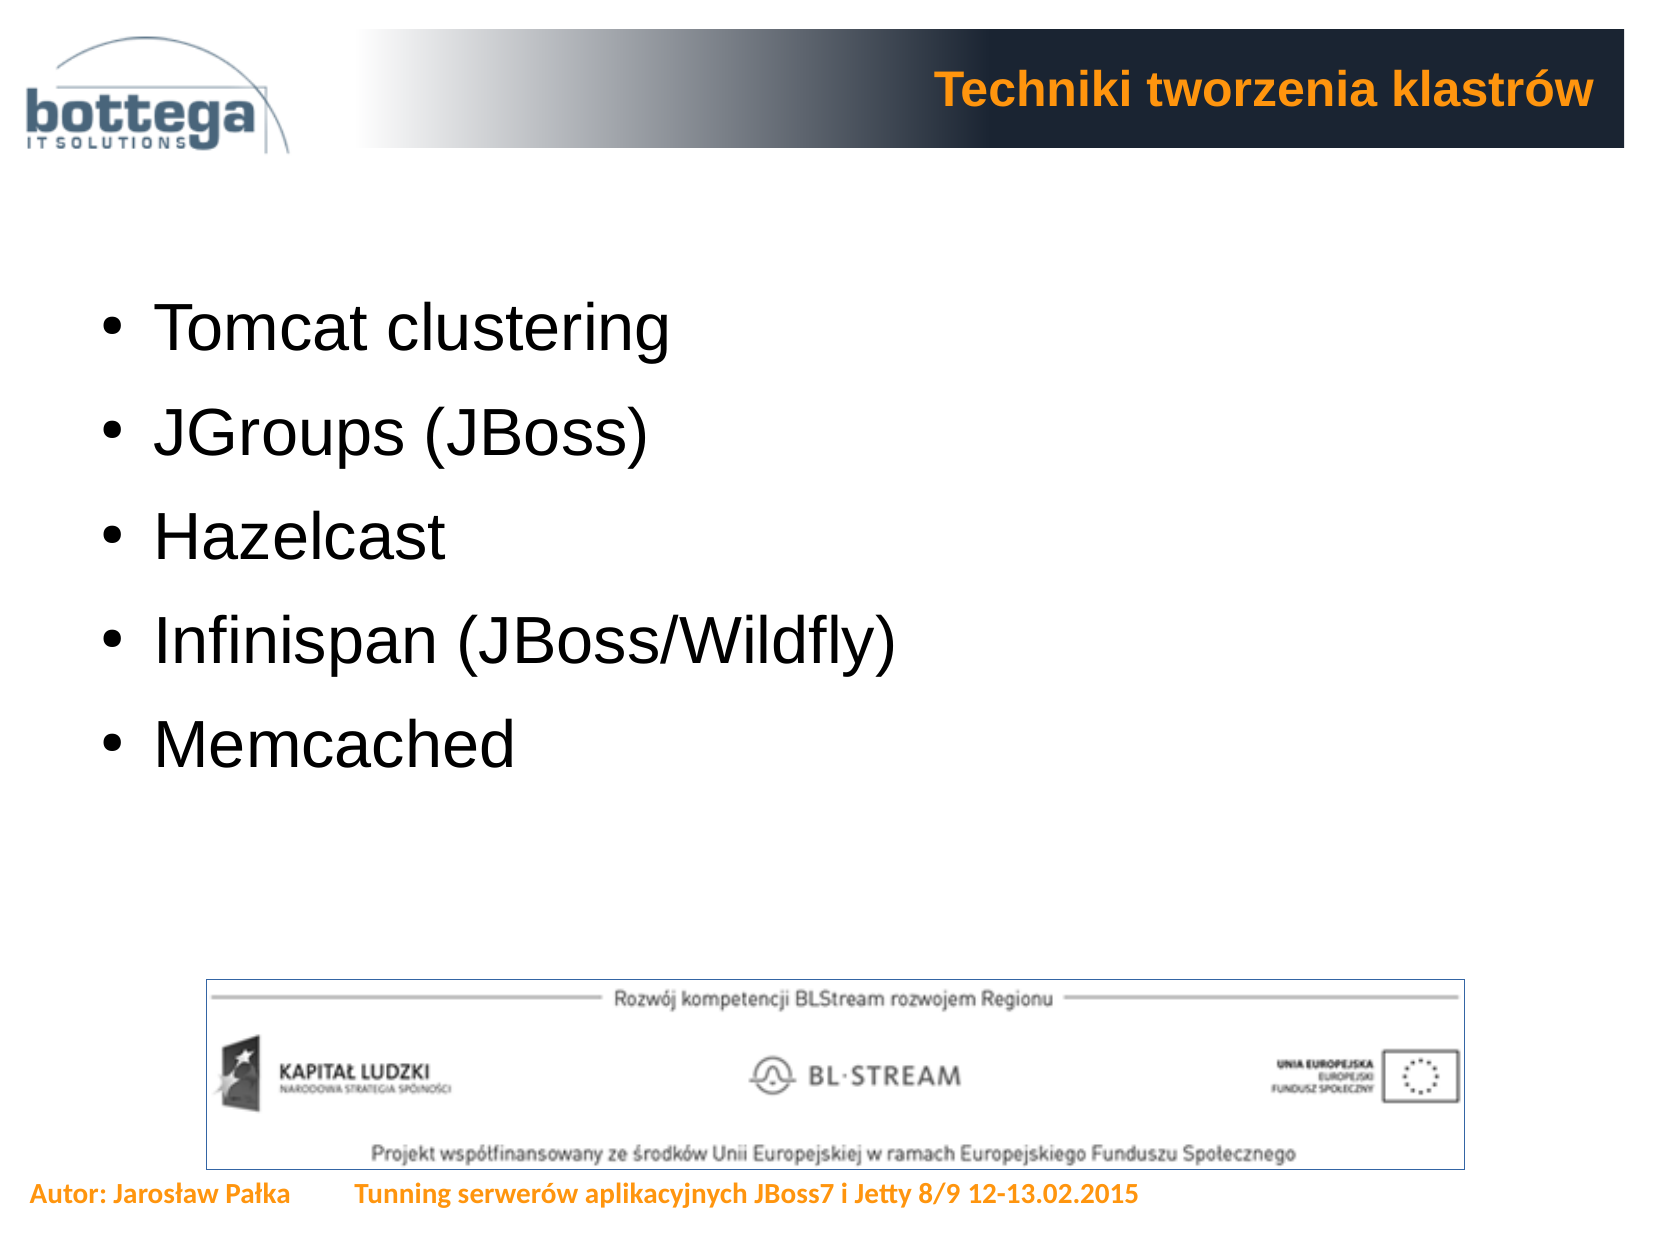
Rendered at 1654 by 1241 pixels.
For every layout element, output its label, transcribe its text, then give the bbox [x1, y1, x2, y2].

title Techniki tworzenia klastrów [354, 29, 1625, 148]
picture [207, 1109, 1464, 1169]
picture [17, 29, 296, 160]
list Tomcat clustering JGroups (JBoss) Hazelcast Infinispan (JBoss/Wildfly) Memcached [82, 290, 1571, 1109]
